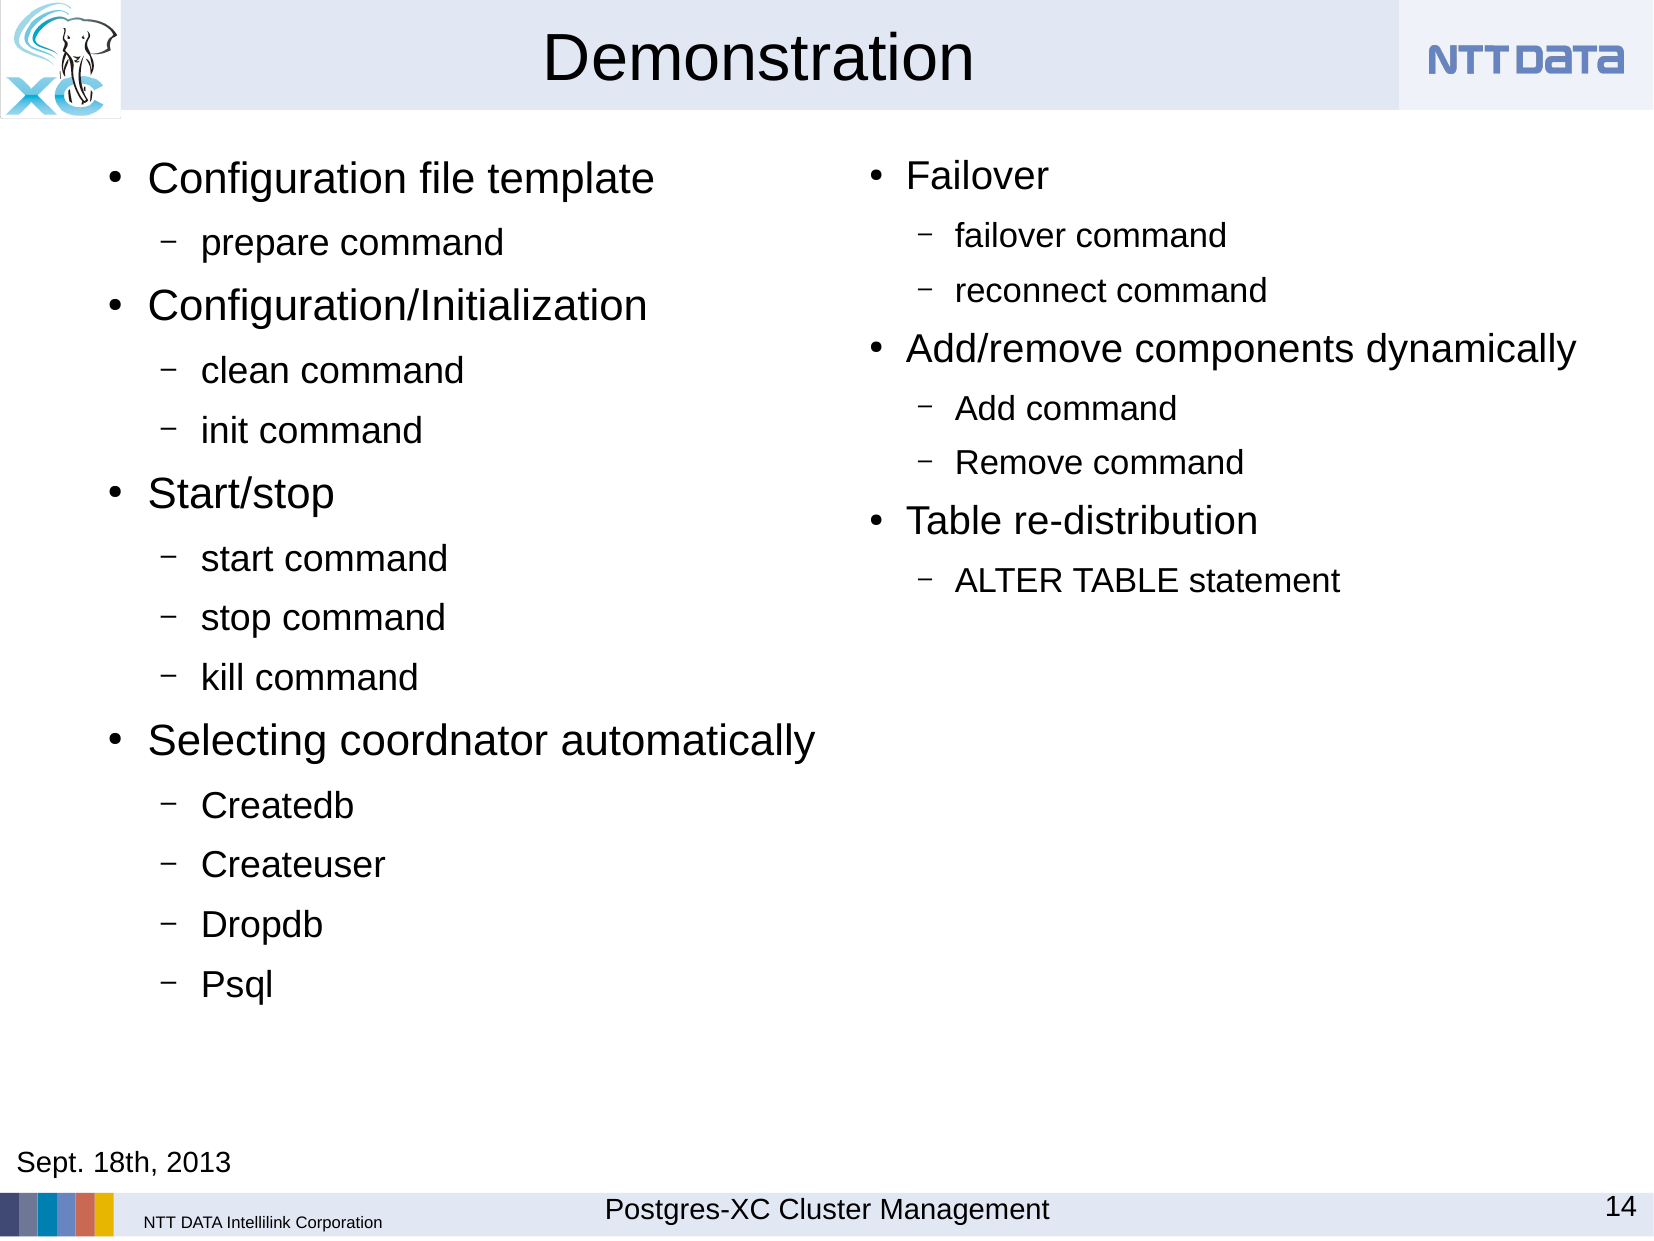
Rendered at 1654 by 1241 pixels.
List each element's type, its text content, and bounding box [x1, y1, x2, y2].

list Failover failover command reconnect command Add/remove components dynamically Add command Remove command Table re-distribution ALTER TABLE statement [857, 153, 1584, 638]
picture [1429, 45, 1624, 74]
picture [0, 0, 121, 119]
list Configuration file template prepare command Configuration/Initialization clean command init command Start/stop start command stop command kill command Selecting coordnator automatically Createdb Createuser Dropdb Psql [94, 153, 821, 1052]
title Demonstration [120, 3, 1399, 110]
